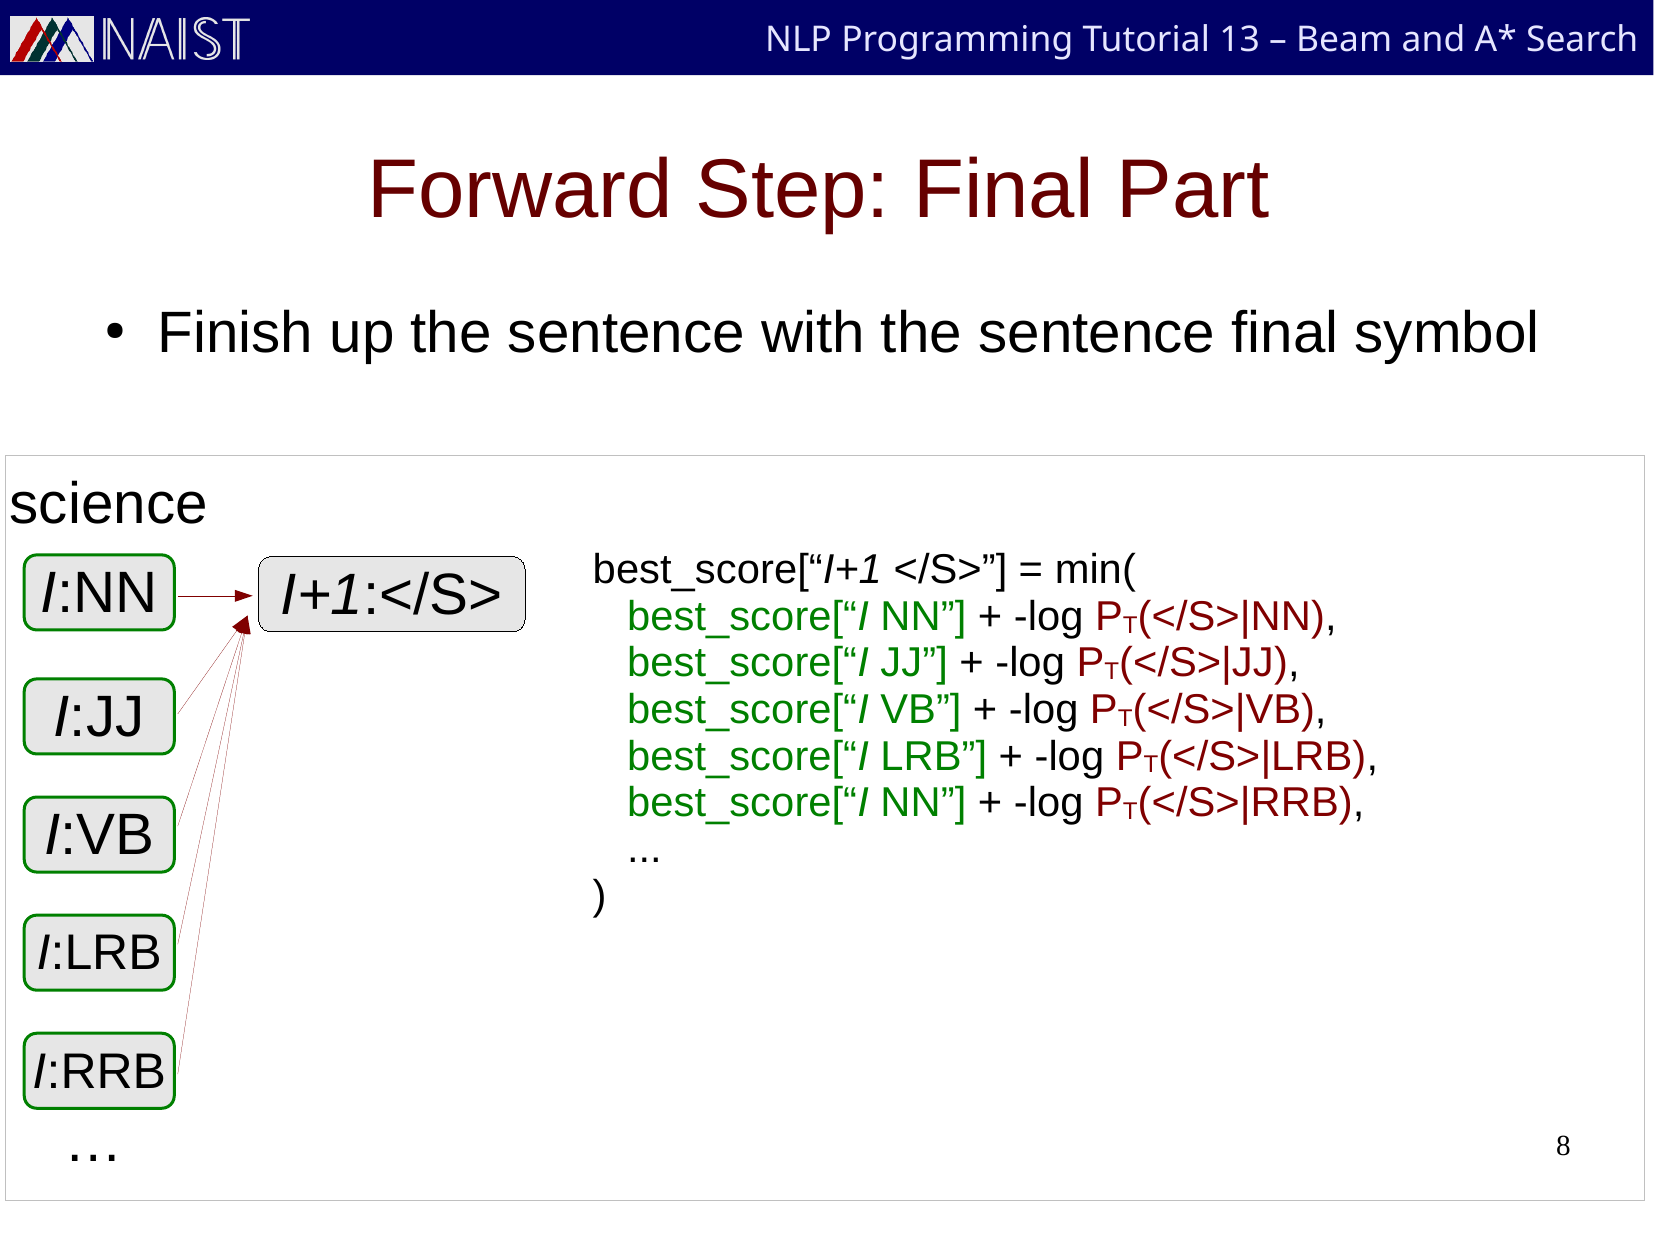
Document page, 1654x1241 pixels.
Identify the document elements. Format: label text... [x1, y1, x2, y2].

picture [10, 16, 94, 62]
text_box I+1:</S> [258, 556, 526, 632]
text_box I:JJ [24, 678, 175, 754]
text_box science [0, 463, 5, 544]
title Forward Step: Final Part [75, 92, 1564, 285]
picture [102, 17, 251, 60]
text_box I:NN [24, 554, 175, 630]
text_box best_score[“I+1 </S>”] = min( best_score[“I NN”] + -log PT(</S>|NN), best_score[“I JJ”] + -log PT(</S>|JJ), best_score[“I VB”] + -log PT(</S>|VB), best_score[“I LRB”] + -log PT(</S>|LRB), best_score[“I NN”] + -log PT(</S>|RRB), ... ) [577, 538, 1393, 995]
text_box I:LRB [24, 915, 175, 991]
text_box science [6, 463, 223, 544]
text_box I:VB [24, 797, 175, 873]
list Finish up the sentence with the sentence final symbol [86, 300, 1576, 366]
text_box … [49, 1101, 138, 1182]
text_box I:RRB [24, 1033, 175, 1109]
